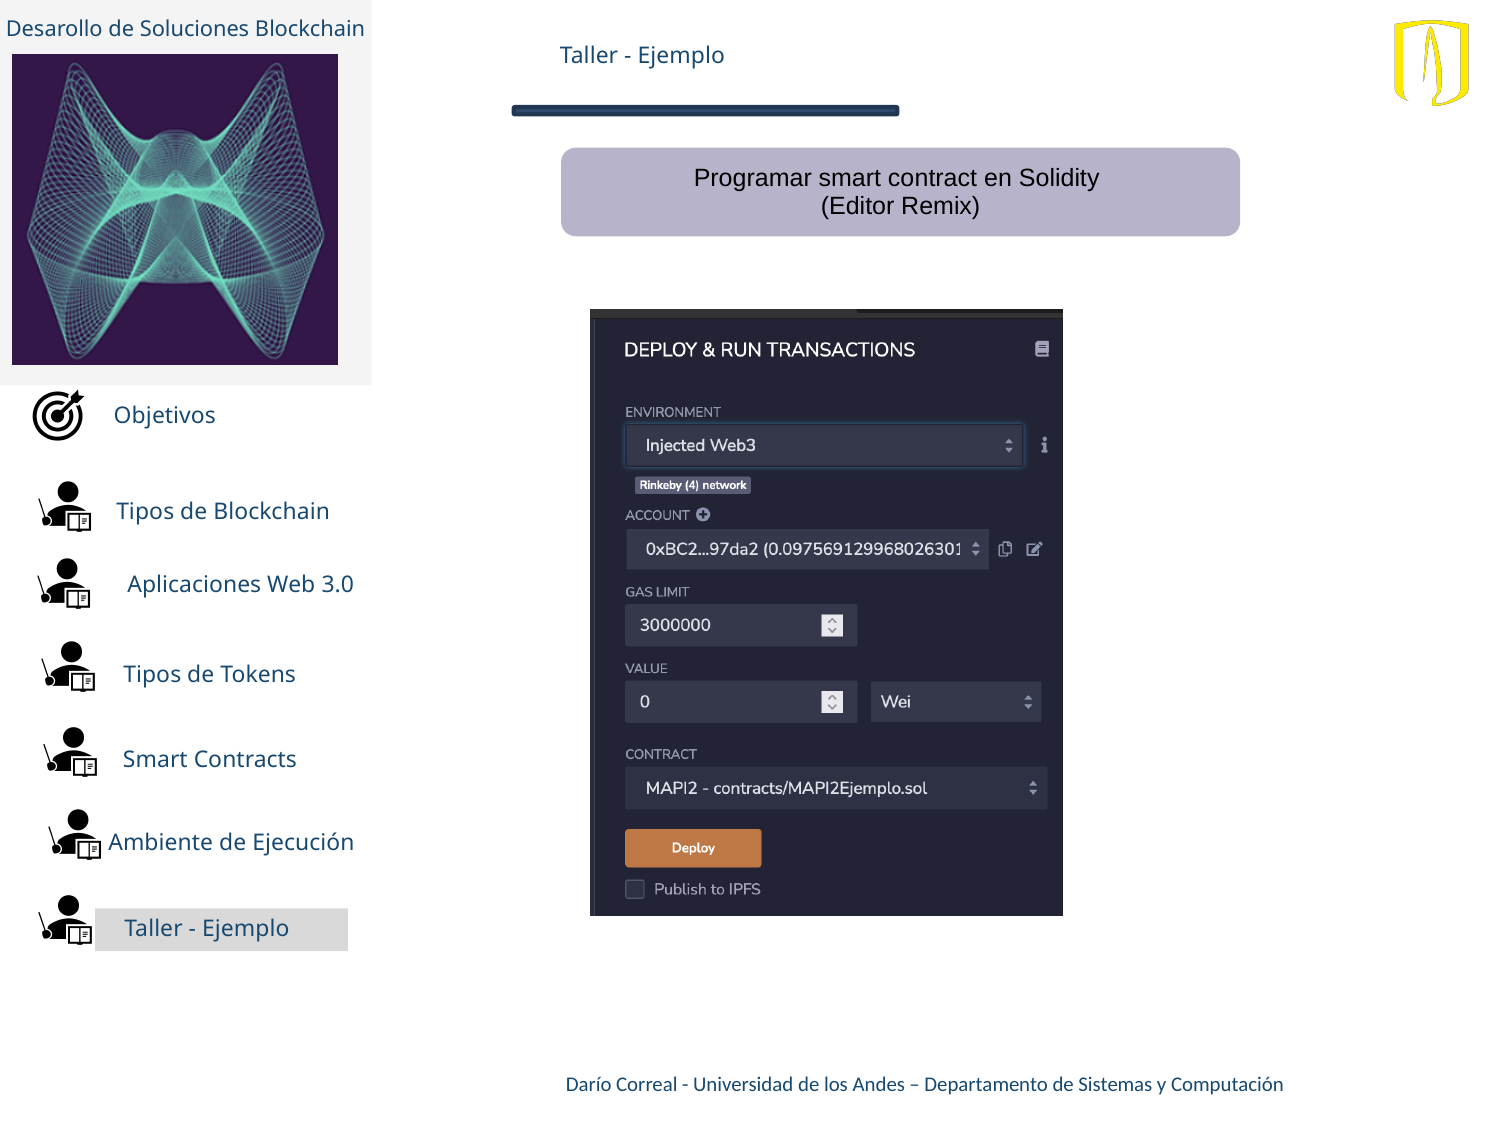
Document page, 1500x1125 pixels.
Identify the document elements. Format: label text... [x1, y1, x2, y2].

picture [27, 384, 90, 446]
text_box [513, 107, 898, 115]
text_box Taller - Ejemplo [109, 905, 305, 949]
text_box Tipos de Tokens [108, 652, 312, 695]
picture [37, 472, 99, 535]
text_box Programar smart contract en Solidity (Editor Remix) [561, 147, 1241, 237]
picture [42, 718, 105, 780]
text_box Ambiente de Ejecución [63, 820, 370, 863]
picture [37, 886, 100, 948]
picture [47, 800, 109, 863]
text_box Objetivos [98, 393, 231, 437]
text_box Taller - Ejemplo [544, 32, 740, 76]
text_box Smart Contracts [108, 737, 312, 781]
text_box [95, 908, 348, 952]
text_box Aplicaciones Web 3.0 [112, 562, 370, 605]
picture [12, 54, 338, 365]
text_box Tipos de Blockchain [101, 489, 346, 532]
picture [36, 549, 98, 612]
picture [1387, 19, 1476, 107]
picture [40, 632, 103, 695]
text_box Darío Correal - Universidad de los Andes – Departamento de Sistemas y Computación [551, 1062, 1300, 1103]
picture [590, 309, 1063, 916]
